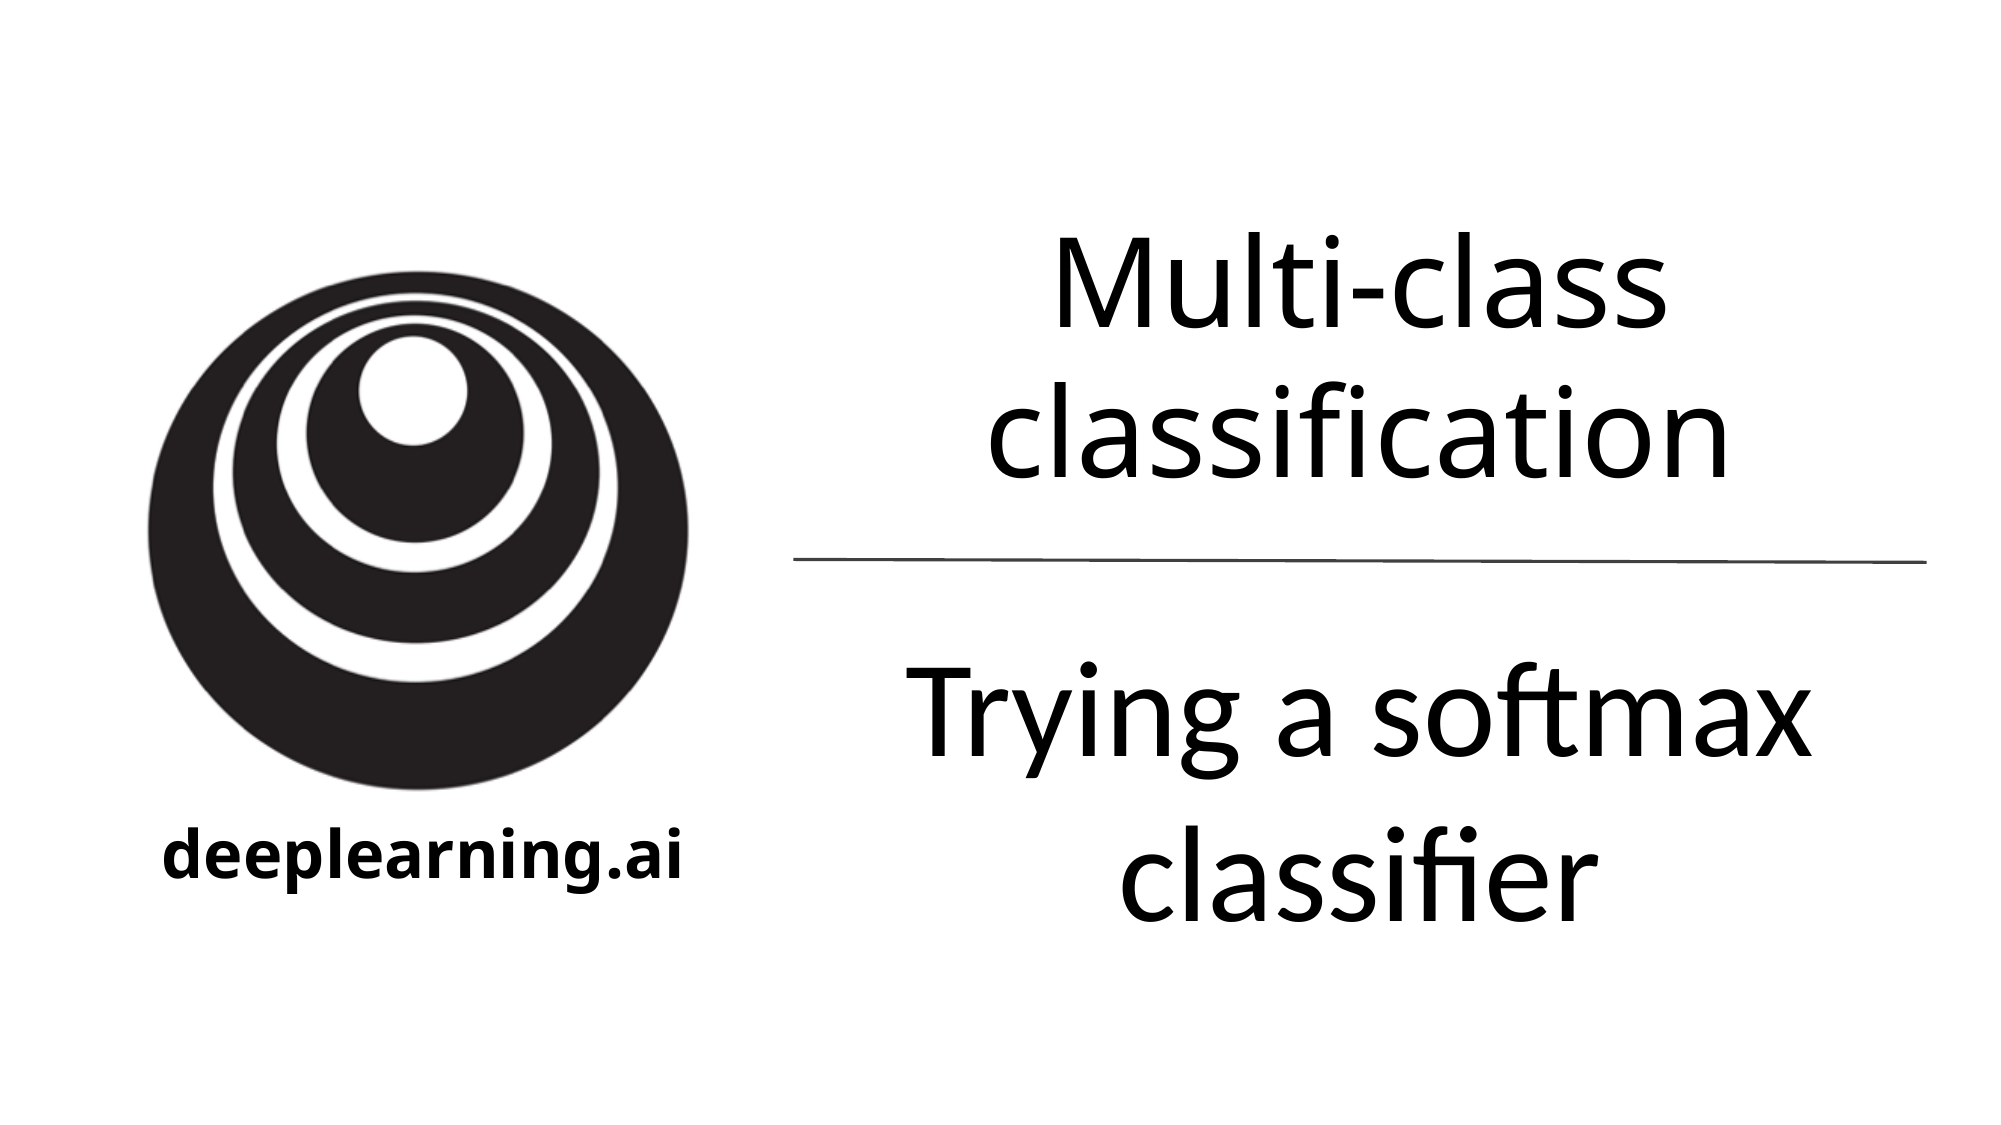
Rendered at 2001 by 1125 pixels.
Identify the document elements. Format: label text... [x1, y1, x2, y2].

title Multi-class classification [765, 210, 1955, 511]
text_box Trying a softmax classifier [763, 611, 1957, 956]
text_box deeplearning.ai [56, 768, 763, 901]
picture [108, 234, 739, 768]
